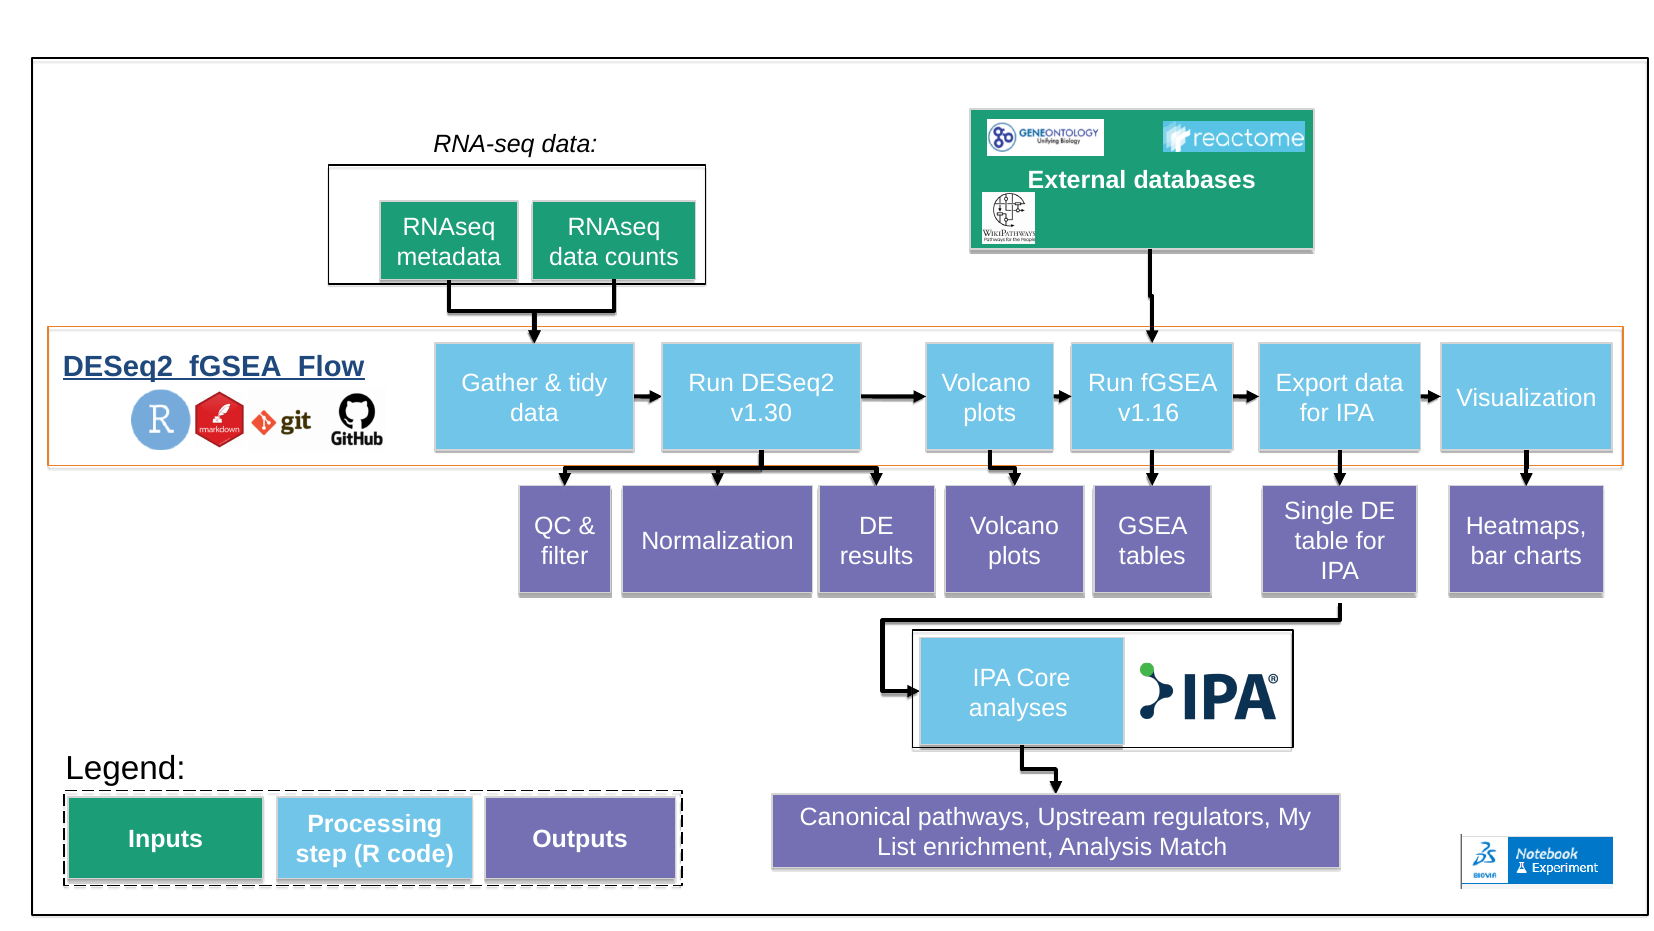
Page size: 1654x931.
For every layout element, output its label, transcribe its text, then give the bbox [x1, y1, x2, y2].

text_box QC & filter [519, 485, 611, 593]
picture [126, 388, 386, 457]
picture [1140, 655, 1278, 727]
text_box External databases [970, 108, 1314, 249]
text_box RNAseq data counts [532, 200, 696, 280]
text_box Volcano plots [926, 342, 1054, 450]
text_box Run fGSEA v1.16 [1071, 342, 1233, 450]
text_box Inputs [67, 797, 264, 879]
text_box Outputs [484, 797, 676, 879]
picture [982, 192, 1035, 244]
text_box Volcano plots [945, 485, 1084, 593]
text_box Export data for IPA [1259, 342, 1421, 450]
picture [1163, 121, 1305, 152]
text_box RNAseq metadata [380, 201, 518, 280]
picture [987, 119, 1104, 156]
text_box Processing step (R code) [277, 797, 473, 879]
text_box Gather & tidy data [435, 390, 634, 450]
text_box Canonical pathways, Upstream regulators, My List enrichment, Analysis Match [772, 793, 1340, 868]
picture [1460, 834, 1613, 889]
text_box DESeq2_fGSEA_Flow [48, 339, 734, 390]
text_box Run DESeq2 v1.30 [662, 342, 862, 450]
text_box Normalization [622, 485, 813, 593]
text_box RNA-seq data: [316, 120, 715, 165]
text_box IPA Core analyses [919, 637, 1124, 745]
text_box DE results [818, 485, 935, 593]
text_box Legend: [50, 738, 211, 794]
text_box Single DE table for IPA [1262, 485, 1418, 593]
text_box Visualization [1440, 342, 1613, 450]
text_box GSEA tables [1093, 485, 1211, 593]
text_box Heatmaps, bar charts [1449, 485, 1604, 593]
